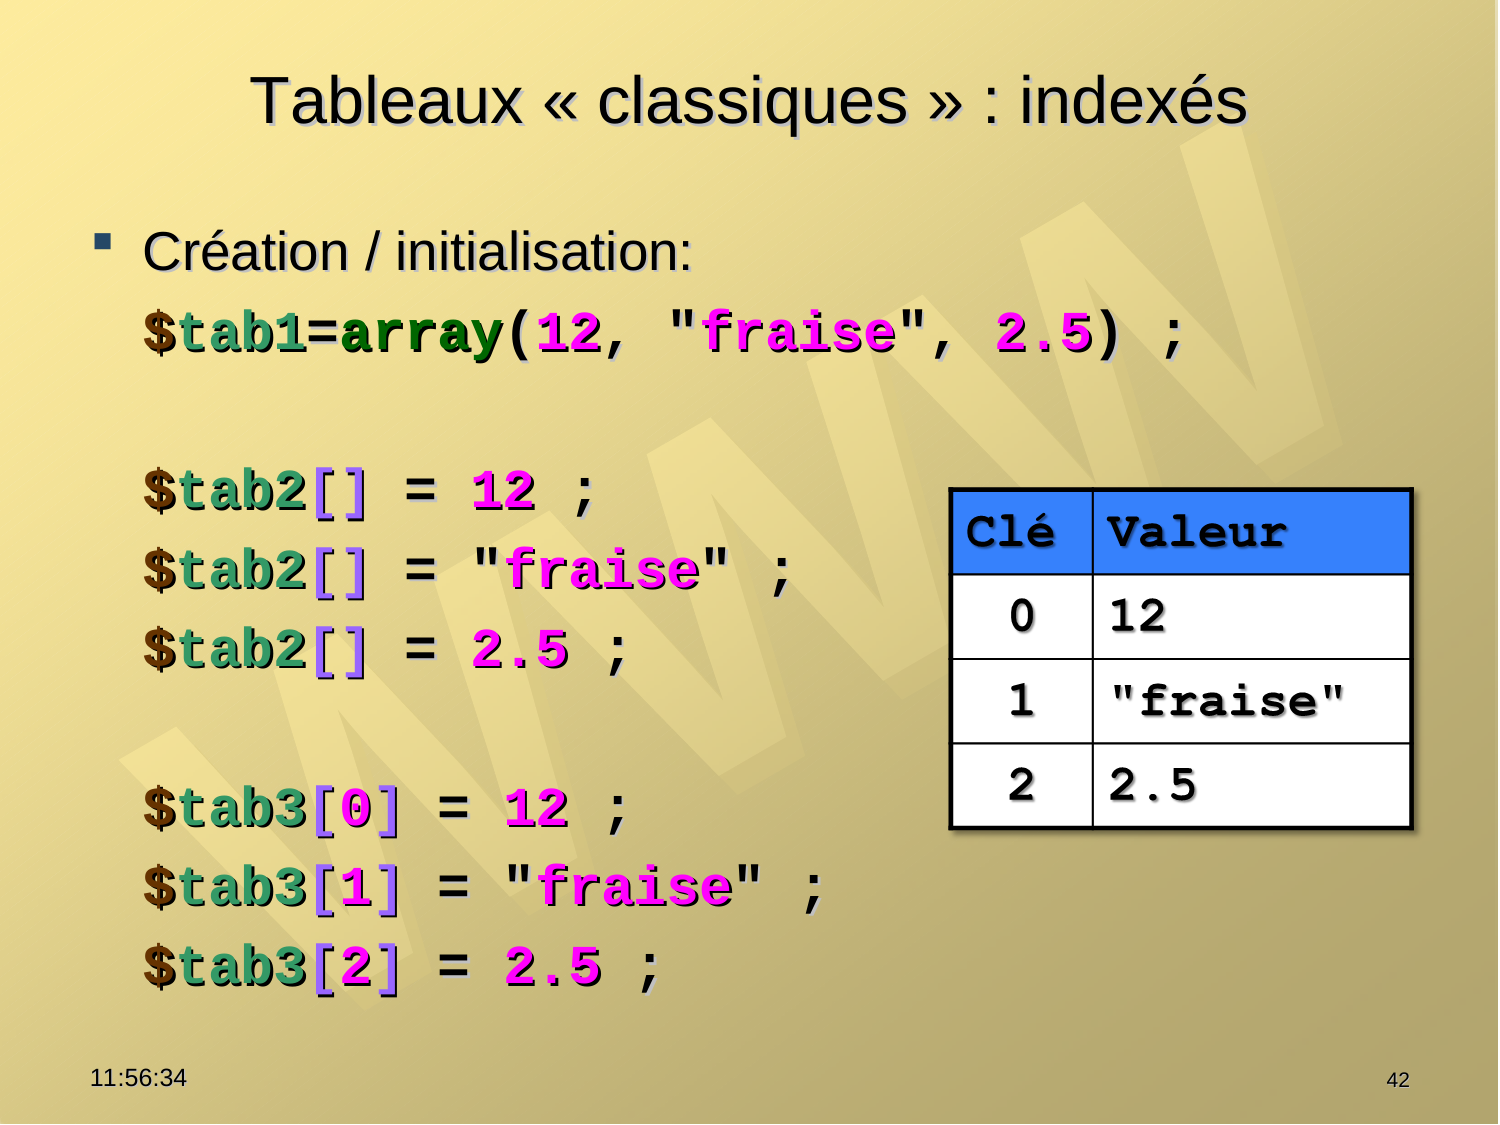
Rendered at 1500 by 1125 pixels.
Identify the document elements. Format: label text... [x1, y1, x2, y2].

picture [934, 483, 1429, 852]
text_box <numéro> [1074, 1058, 1426, 1100]
text_box 18:45:30 [74, 1058, 426, 1100]
title Tableaux « classiques » : indexés [75, 45, 1426, 149]
list Création / initialisation: $tab1=array(12, "fraise", 2.5) ; $tab2[] = 12 ; $tab2[] = "fraise" ; $tab2[] = 2.5 ; $tab3[0] = 12 ; $tab3[1] = "fraise" ; $tab3[2] = 2.5 ; [74, 208, 1412, 1005]
